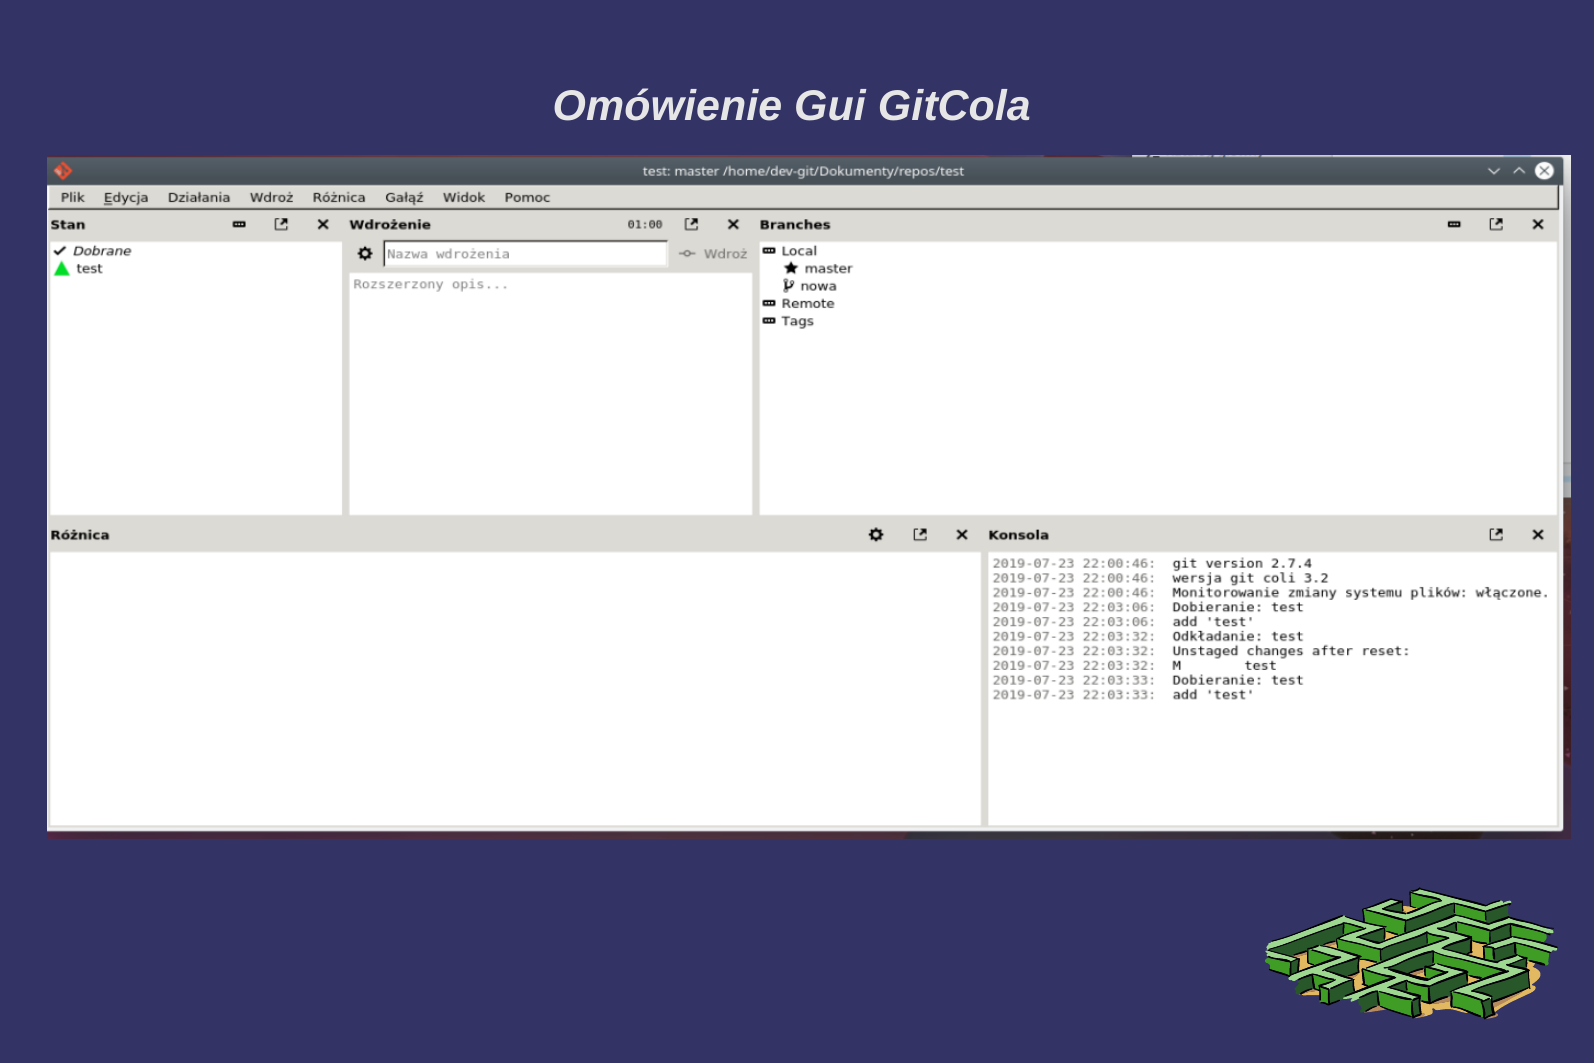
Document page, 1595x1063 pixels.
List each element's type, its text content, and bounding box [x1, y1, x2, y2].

title Omówienie Gui GitCola [117, 16, 1479, 155]
picture [47, 155, 1571, 839]
